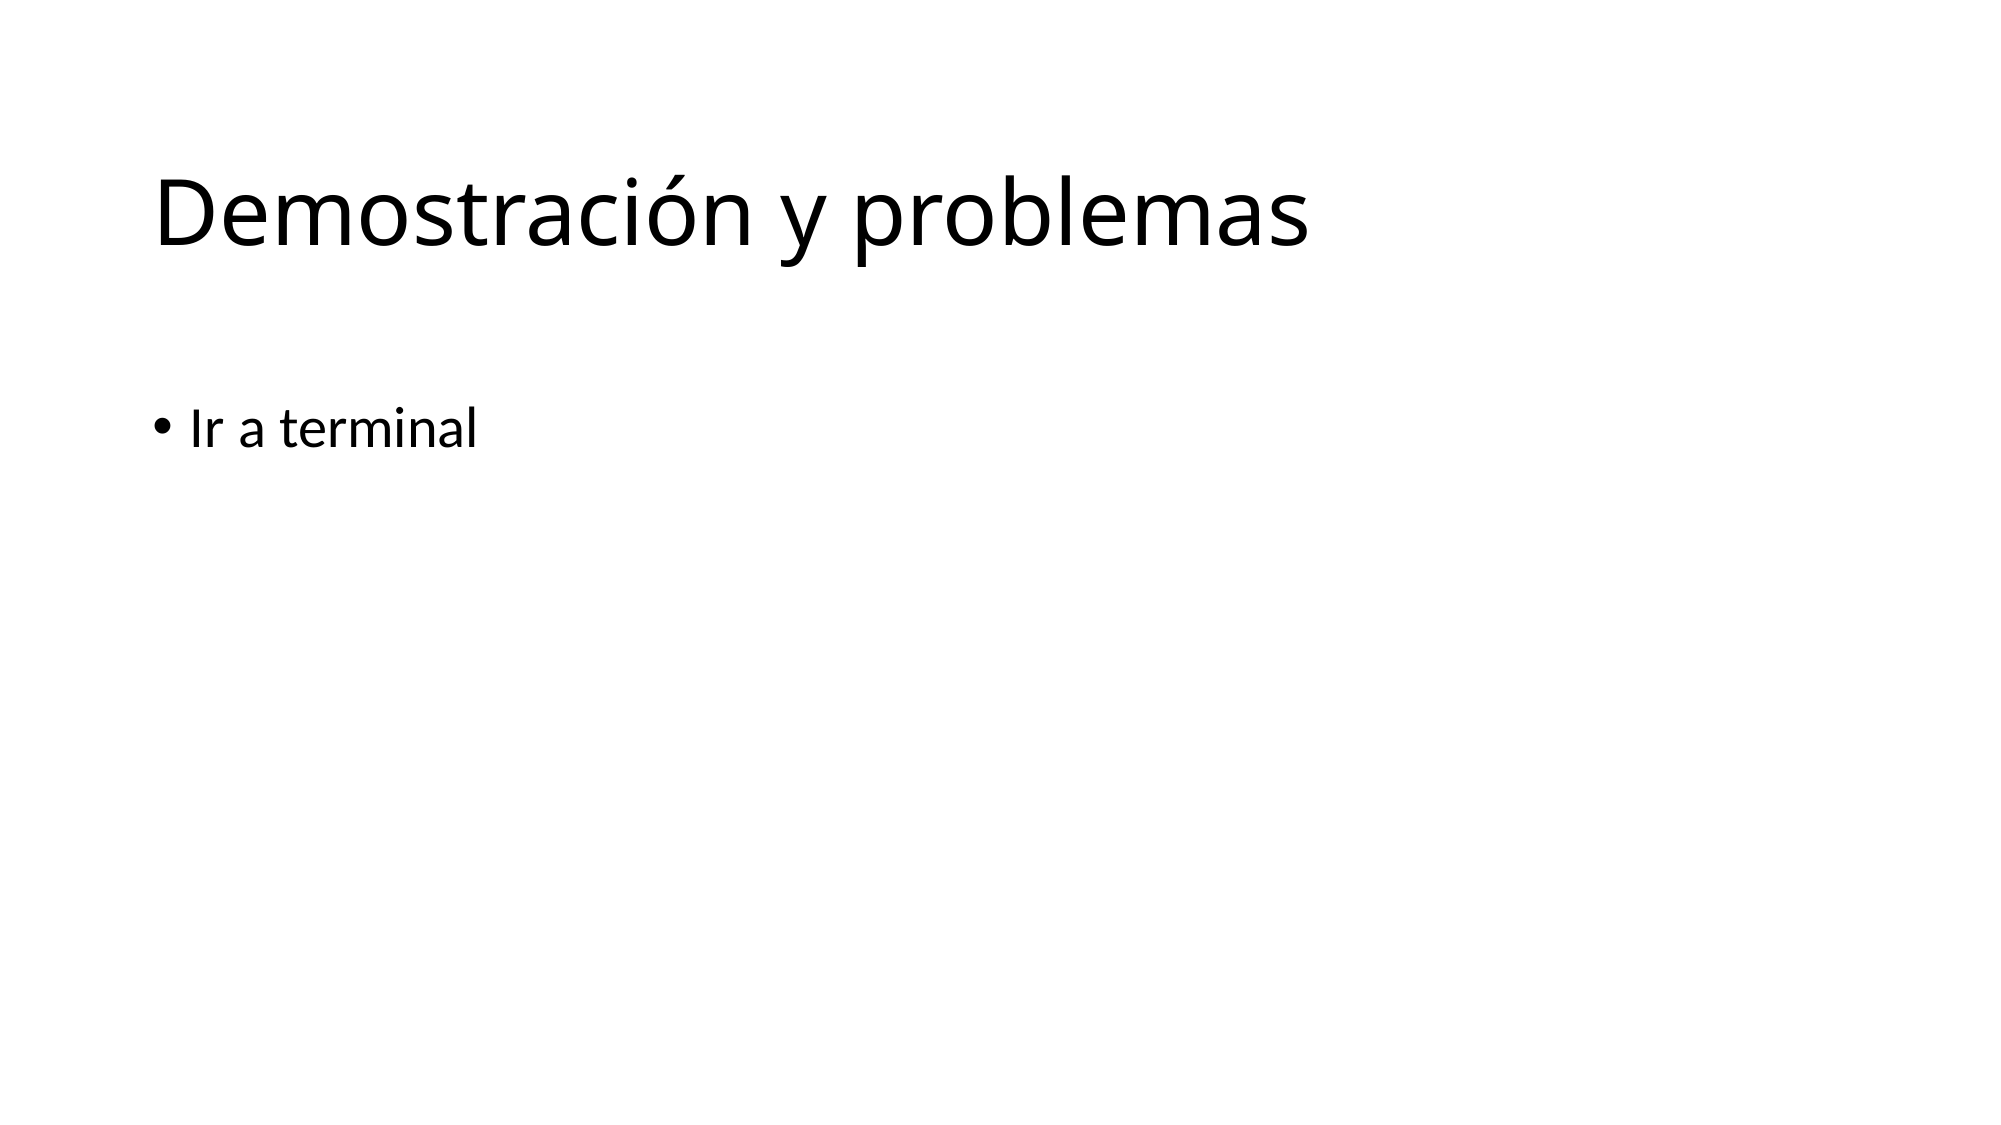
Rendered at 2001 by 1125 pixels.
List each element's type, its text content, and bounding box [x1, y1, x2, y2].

list Ir a terminal [137, 389, 1863, 1014]
title Demostración y problemas [137, 107, 1863, 325]
